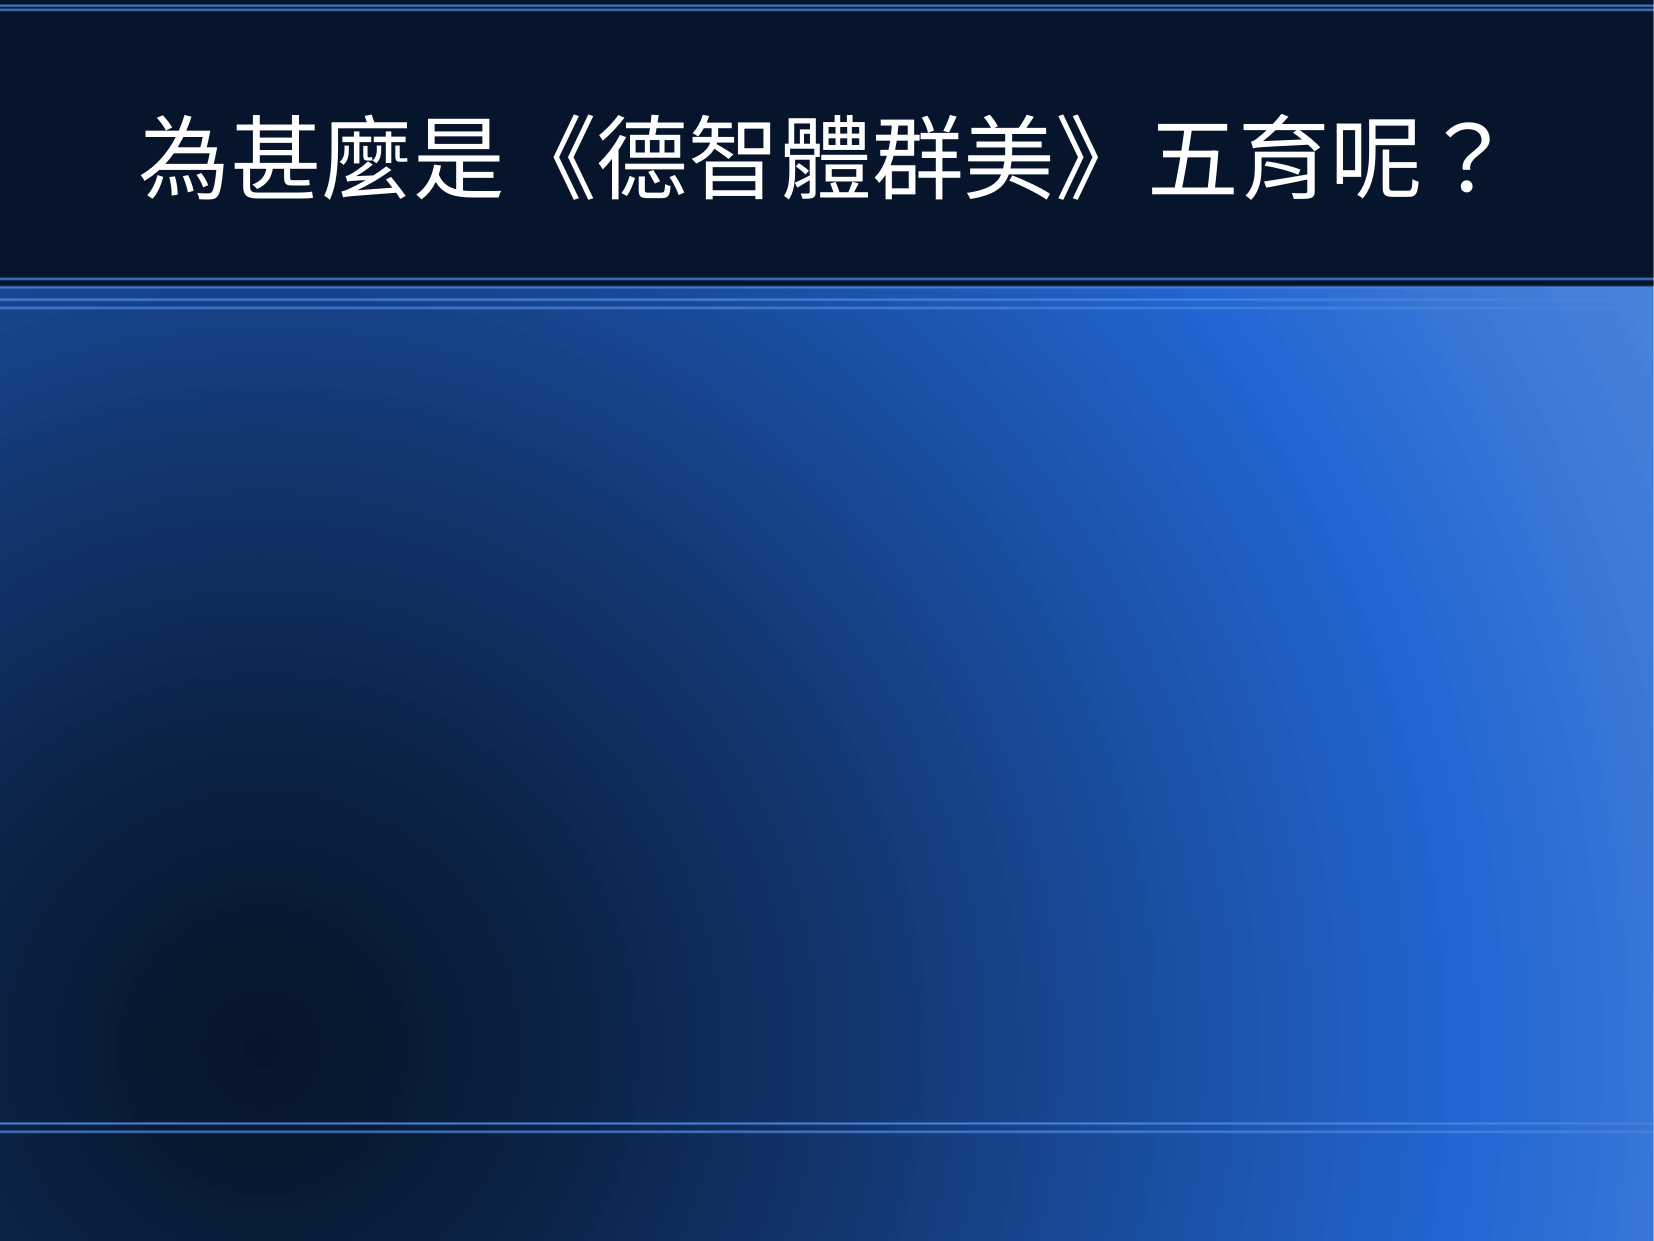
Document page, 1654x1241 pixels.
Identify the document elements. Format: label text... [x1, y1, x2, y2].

title 為甚麼是《德智體群美》五育呢？ [82, 49, 1571, 257]
picture [0, 0, 1654, 1241]
